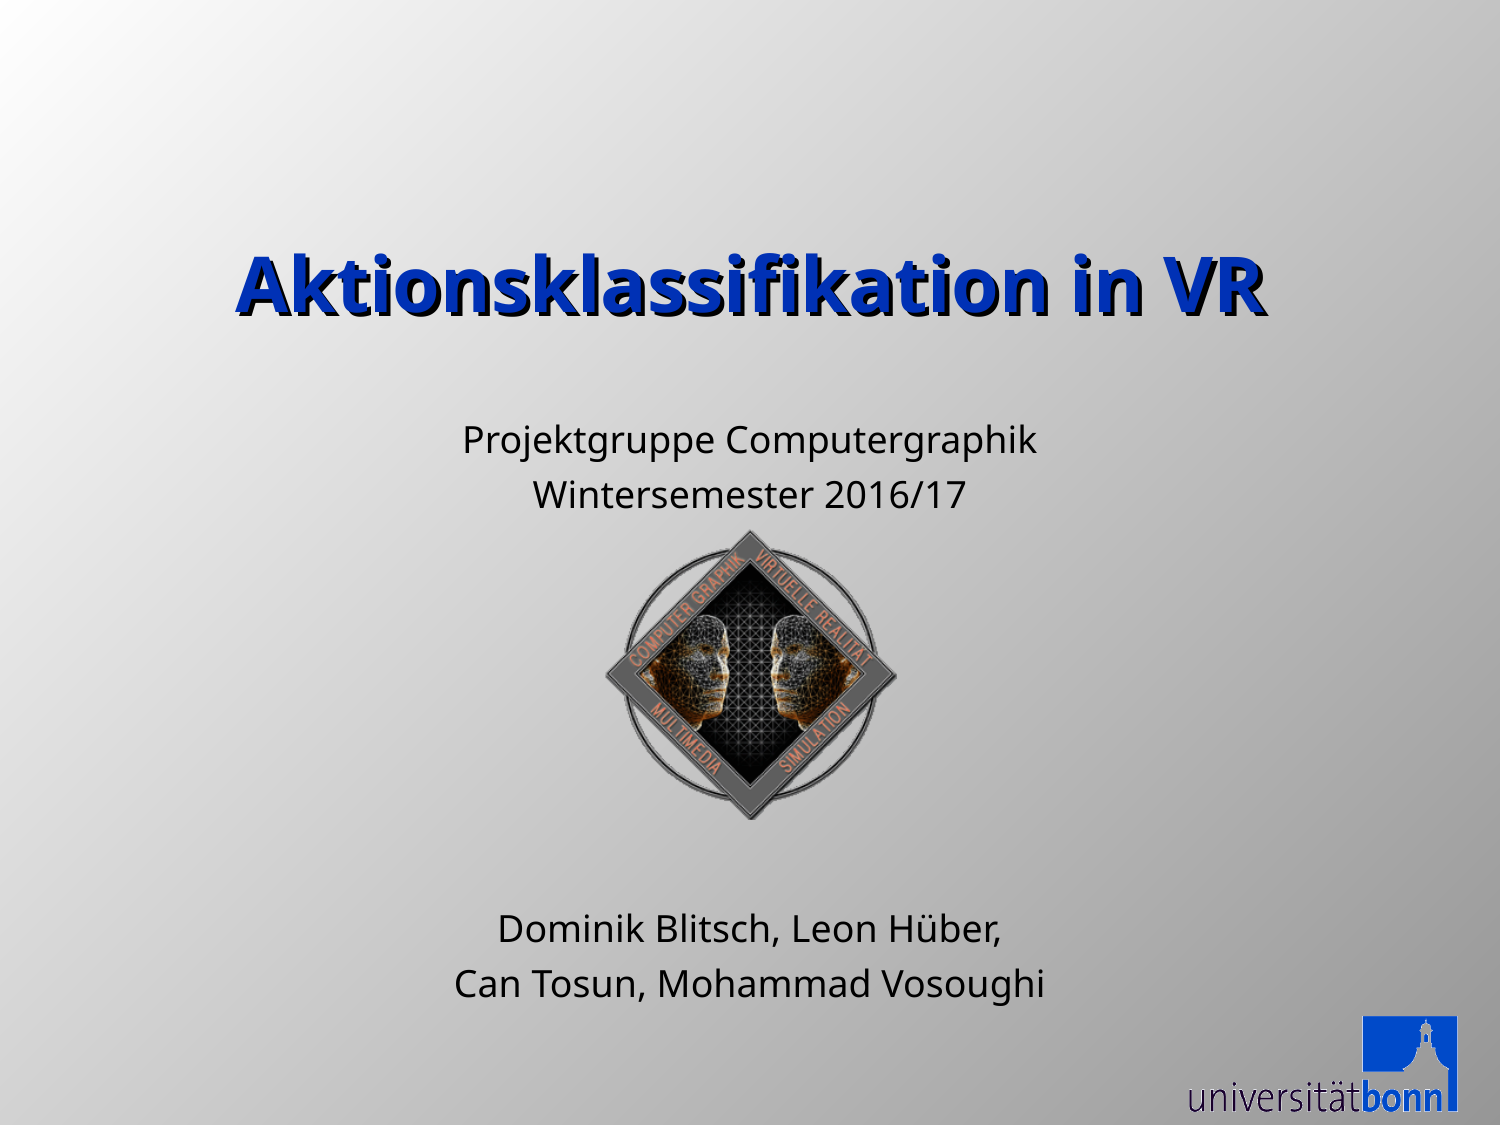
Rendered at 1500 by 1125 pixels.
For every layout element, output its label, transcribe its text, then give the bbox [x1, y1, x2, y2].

picture [1187, 1014, 1459, 1113]
subtitle Projektgruppe Computergraphik Wintersemester 2016/17 Dominik Blitsch, Leon Hüber, Can Tosun, Mohammad Vosoughi [225, 408, 1276, 977]
title Aktionsklassifikation in VR [53, 160, 1447, 403]
